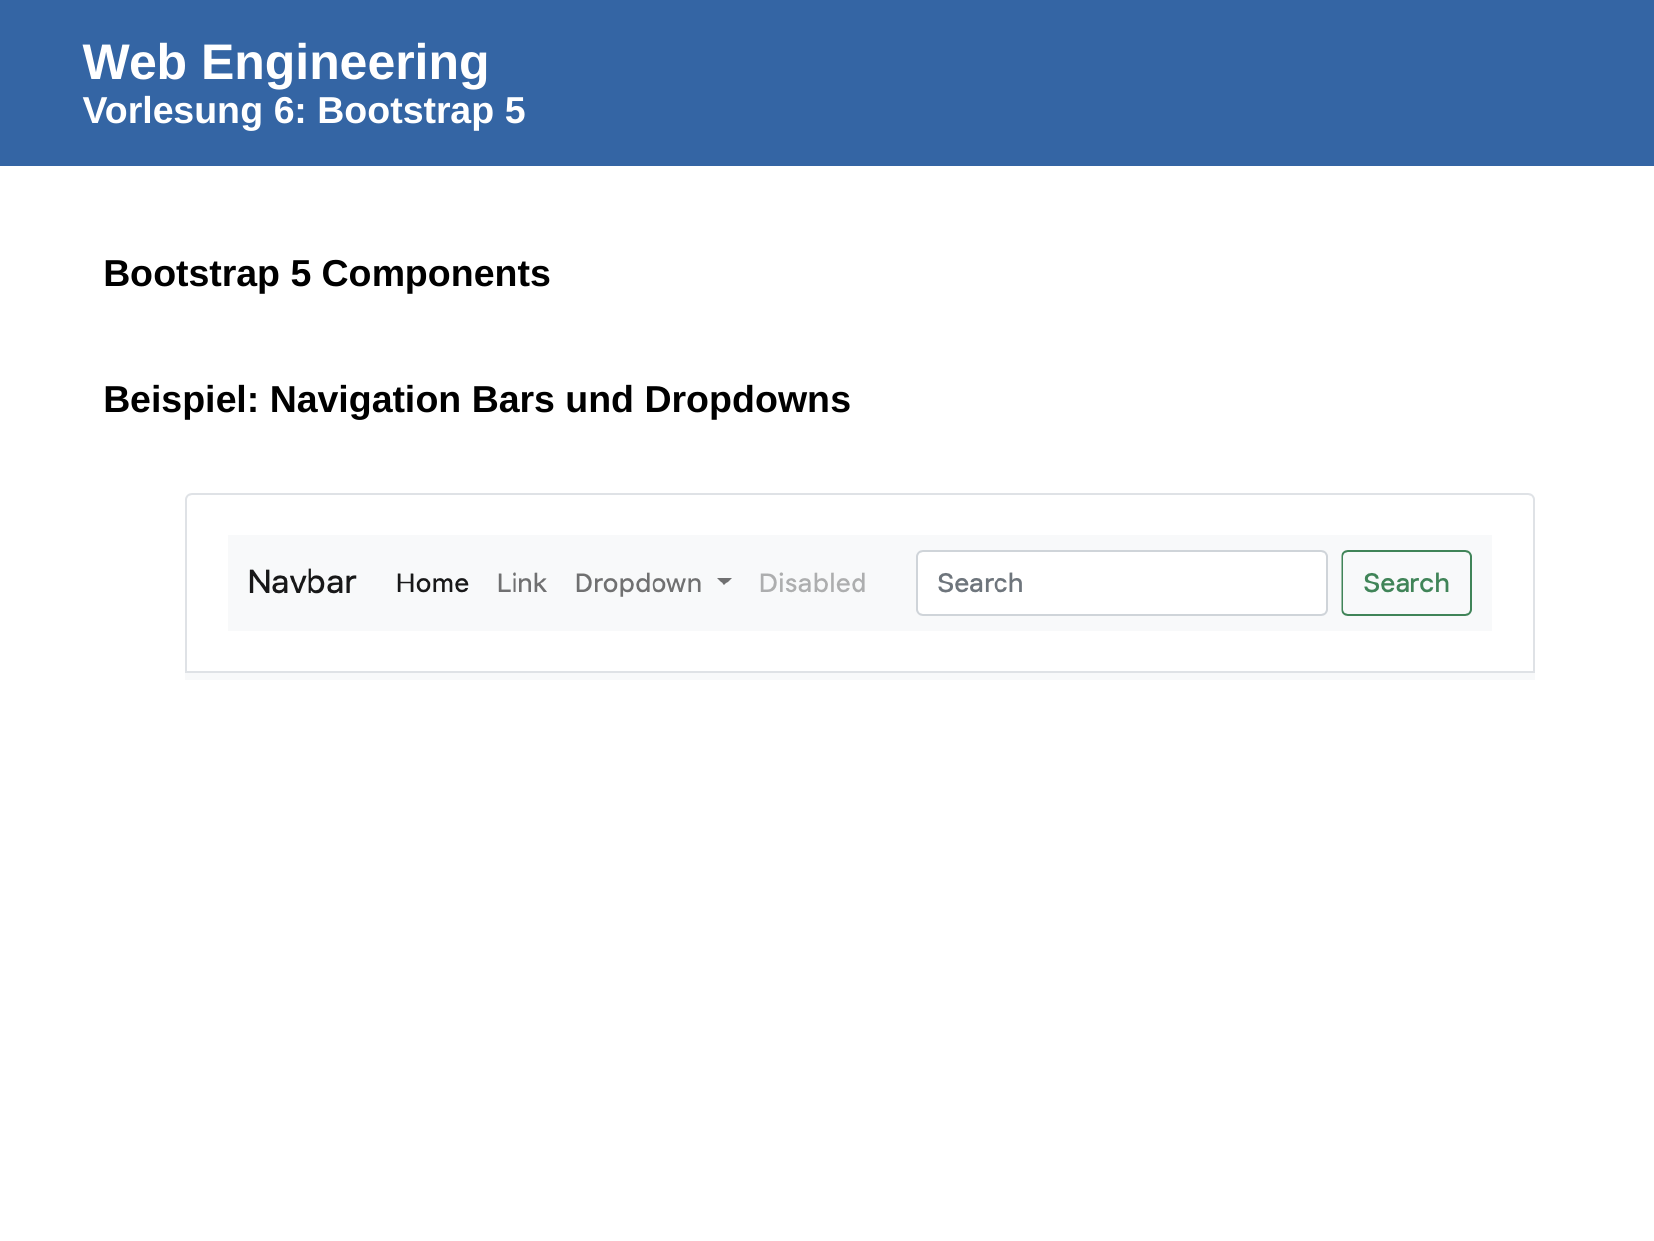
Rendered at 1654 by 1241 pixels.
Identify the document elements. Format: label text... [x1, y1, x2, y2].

picture [172, 486, 1548, 680]
text_box Bootstrap 5 Components Beispiel: Navigation Bars und Dropdowns [88, 224, 1595, 1241]
title Web Engineering Vorlesung 6: Bootstrap 5 [82, 0, 1571, 166]
